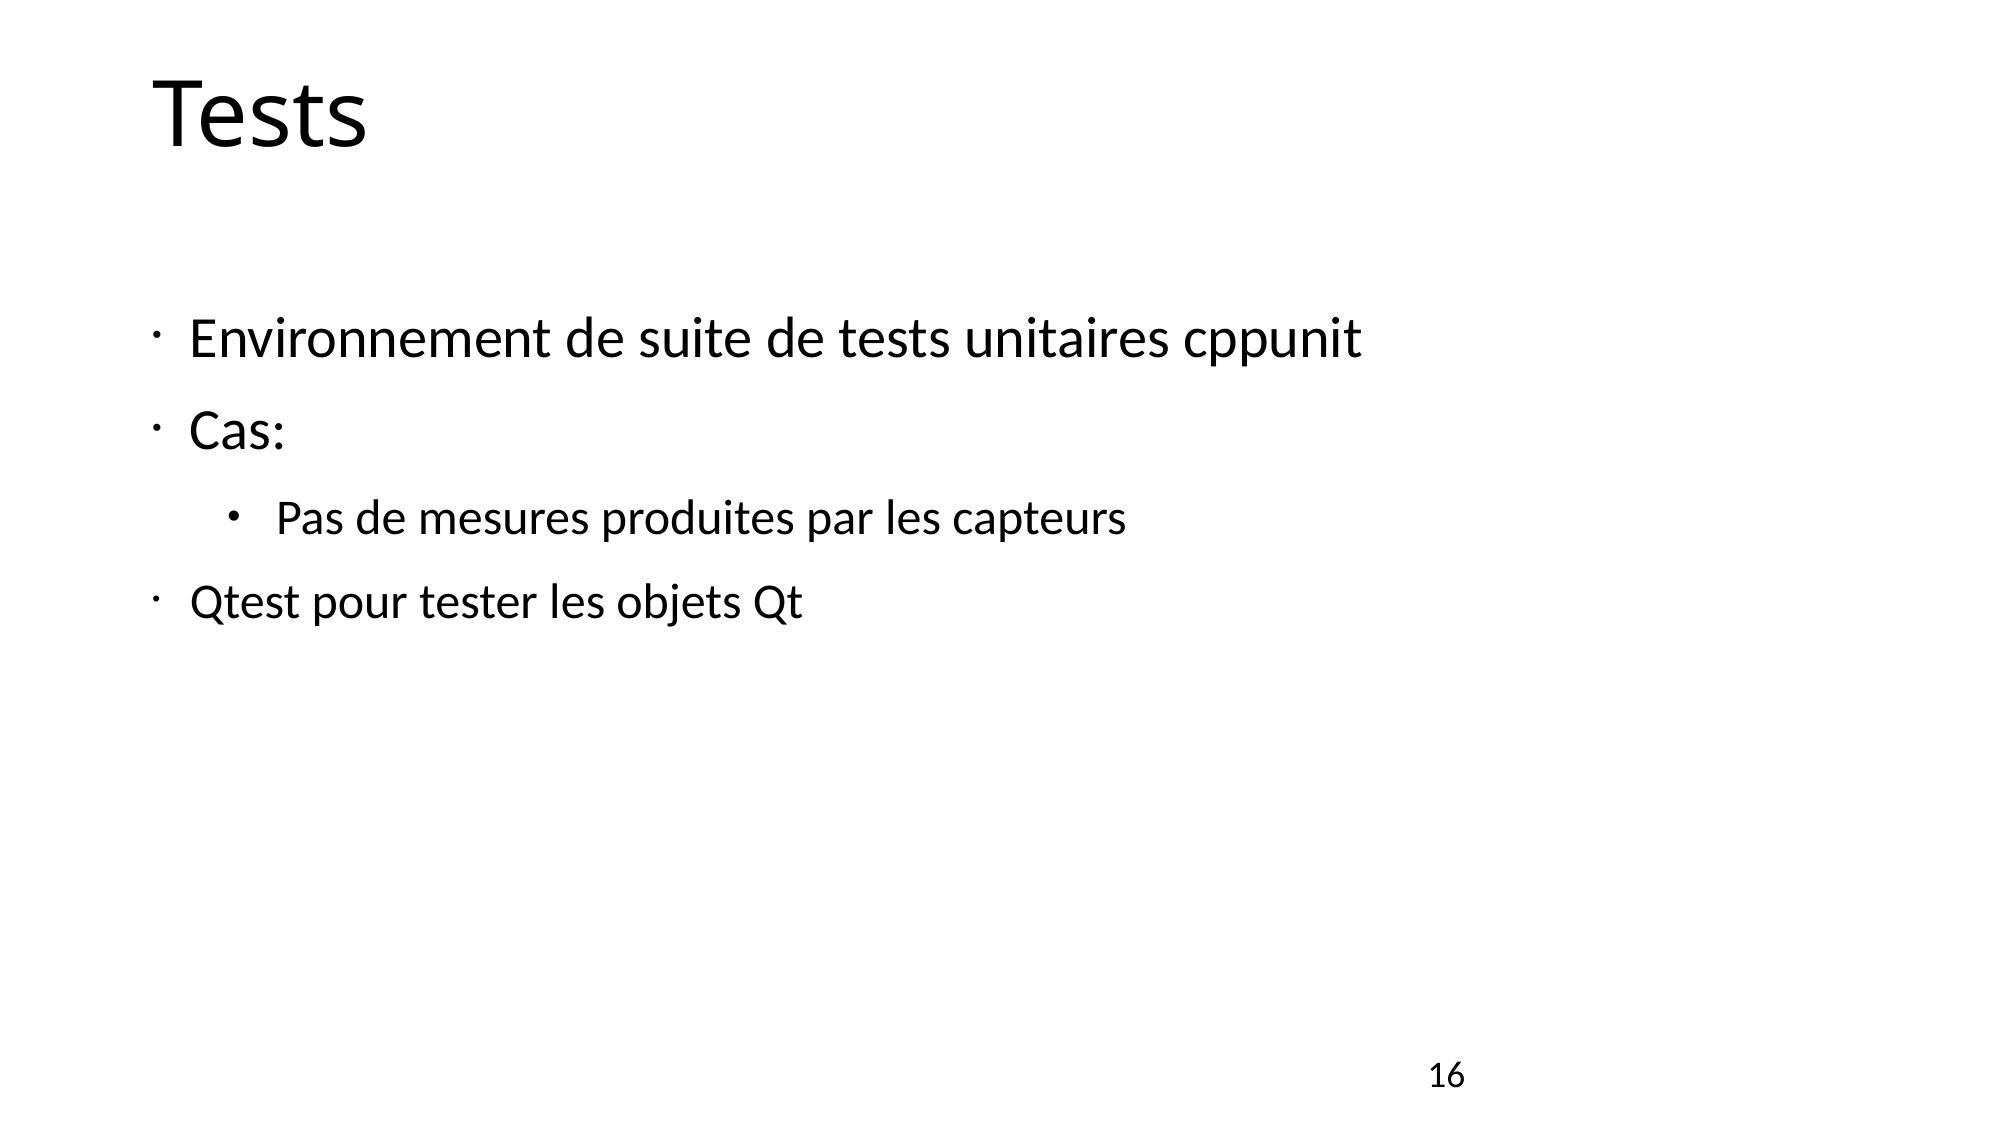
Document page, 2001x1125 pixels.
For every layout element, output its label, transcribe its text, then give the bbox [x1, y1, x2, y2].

list Environnement de suite de tests unitaires cppunit Cas: Pas de mesures produites par les capteurs Qtest pour tester les objets Qt [137, 299, 1863, 1014]
title Tests [137, 59, 1863, 278]
slide_number 16 [1412, 1042, 1863, 1103]
